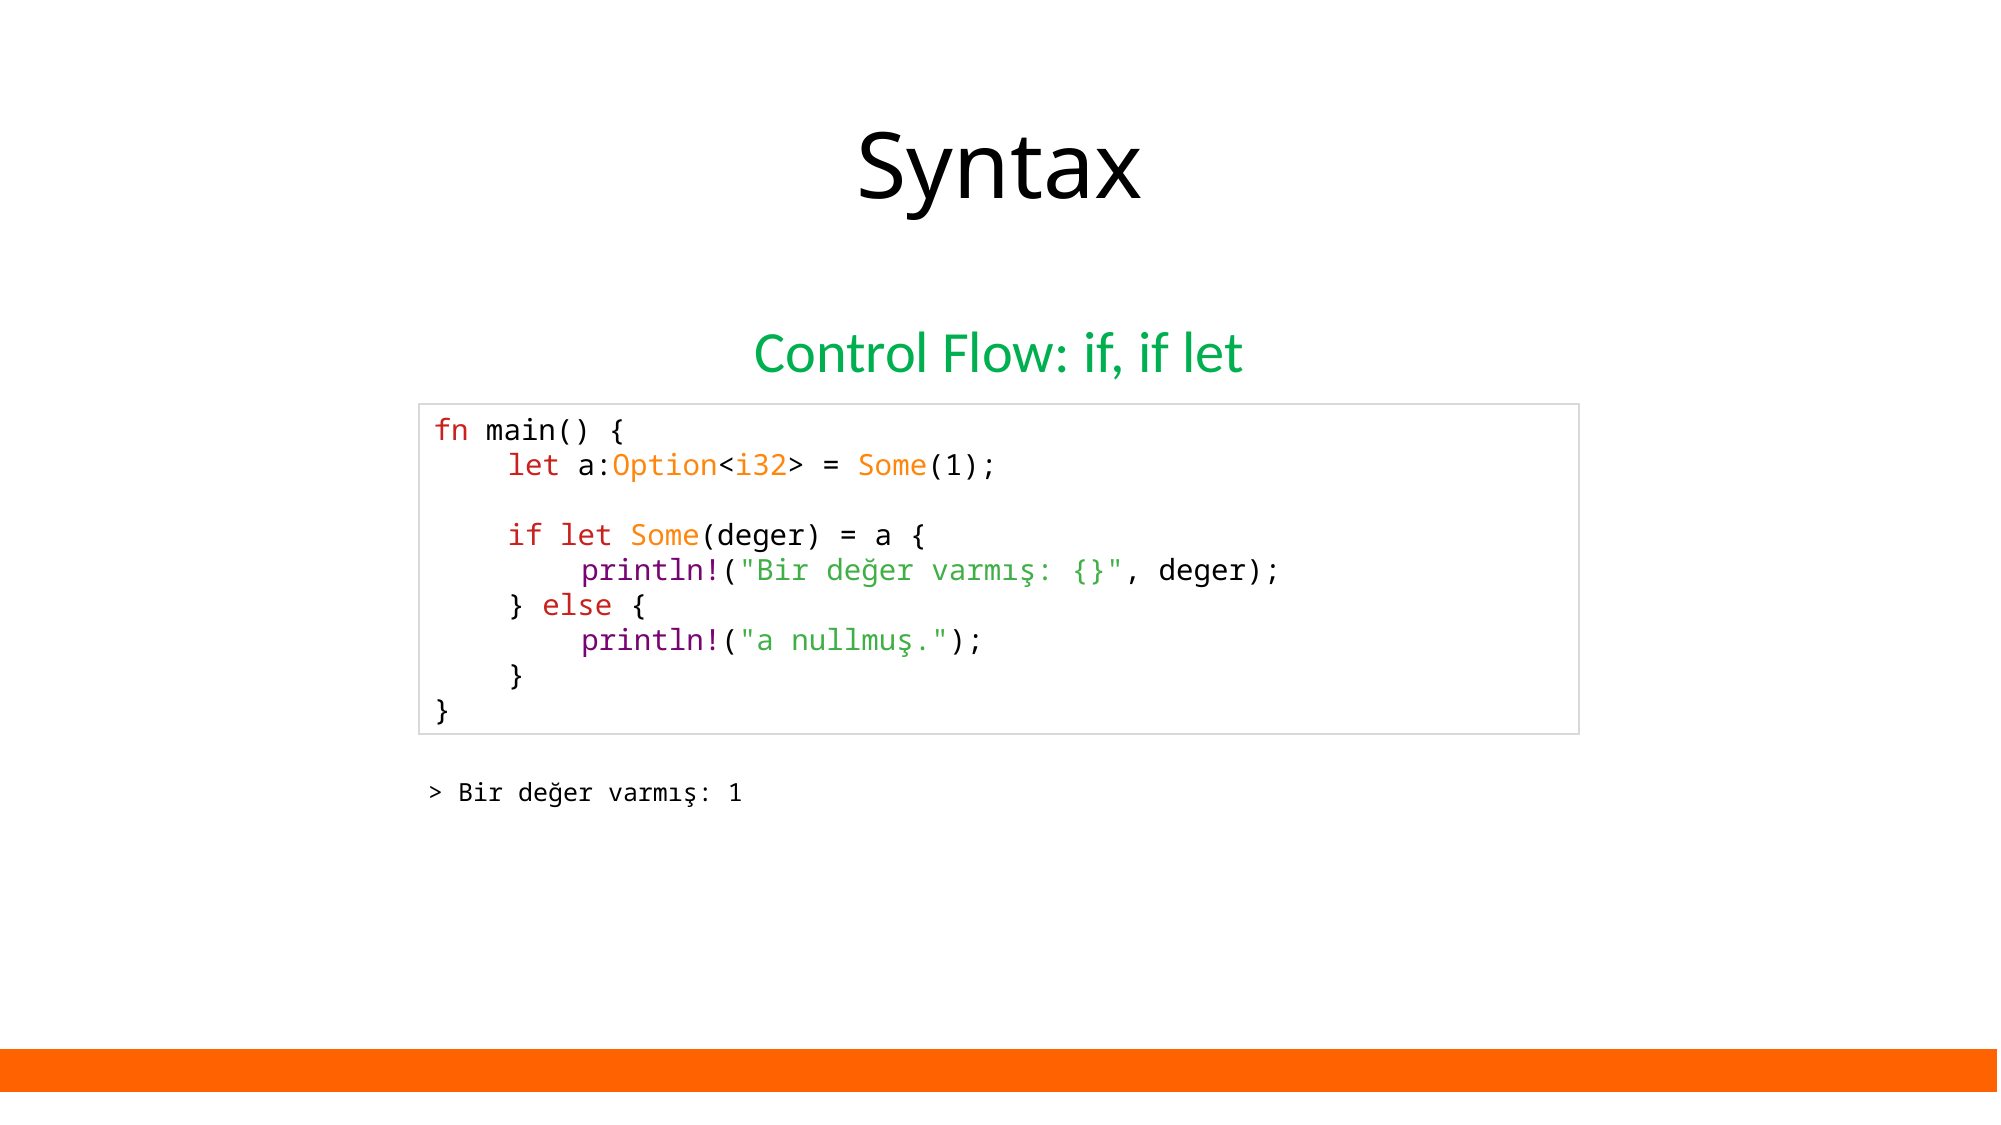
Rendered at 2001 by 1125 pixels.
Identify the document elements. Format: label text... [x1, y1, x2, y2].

list Control Flow: if, if let [420, 314, 1579, 403]
text_box [0, 1049, 1997, 1092]
title Syntax [137, 59, 1863, 278]
text_box fn main() { let a:Option<i32> = Some(1); if let Some(deger) = a { println!("Bir değer varmış: {}", deger); } else { println!("a nullmuş."); } } [418, 404, 1579, 734]
text_box > Bir değer varmış: 1 [413, 767, 1477, 858]
